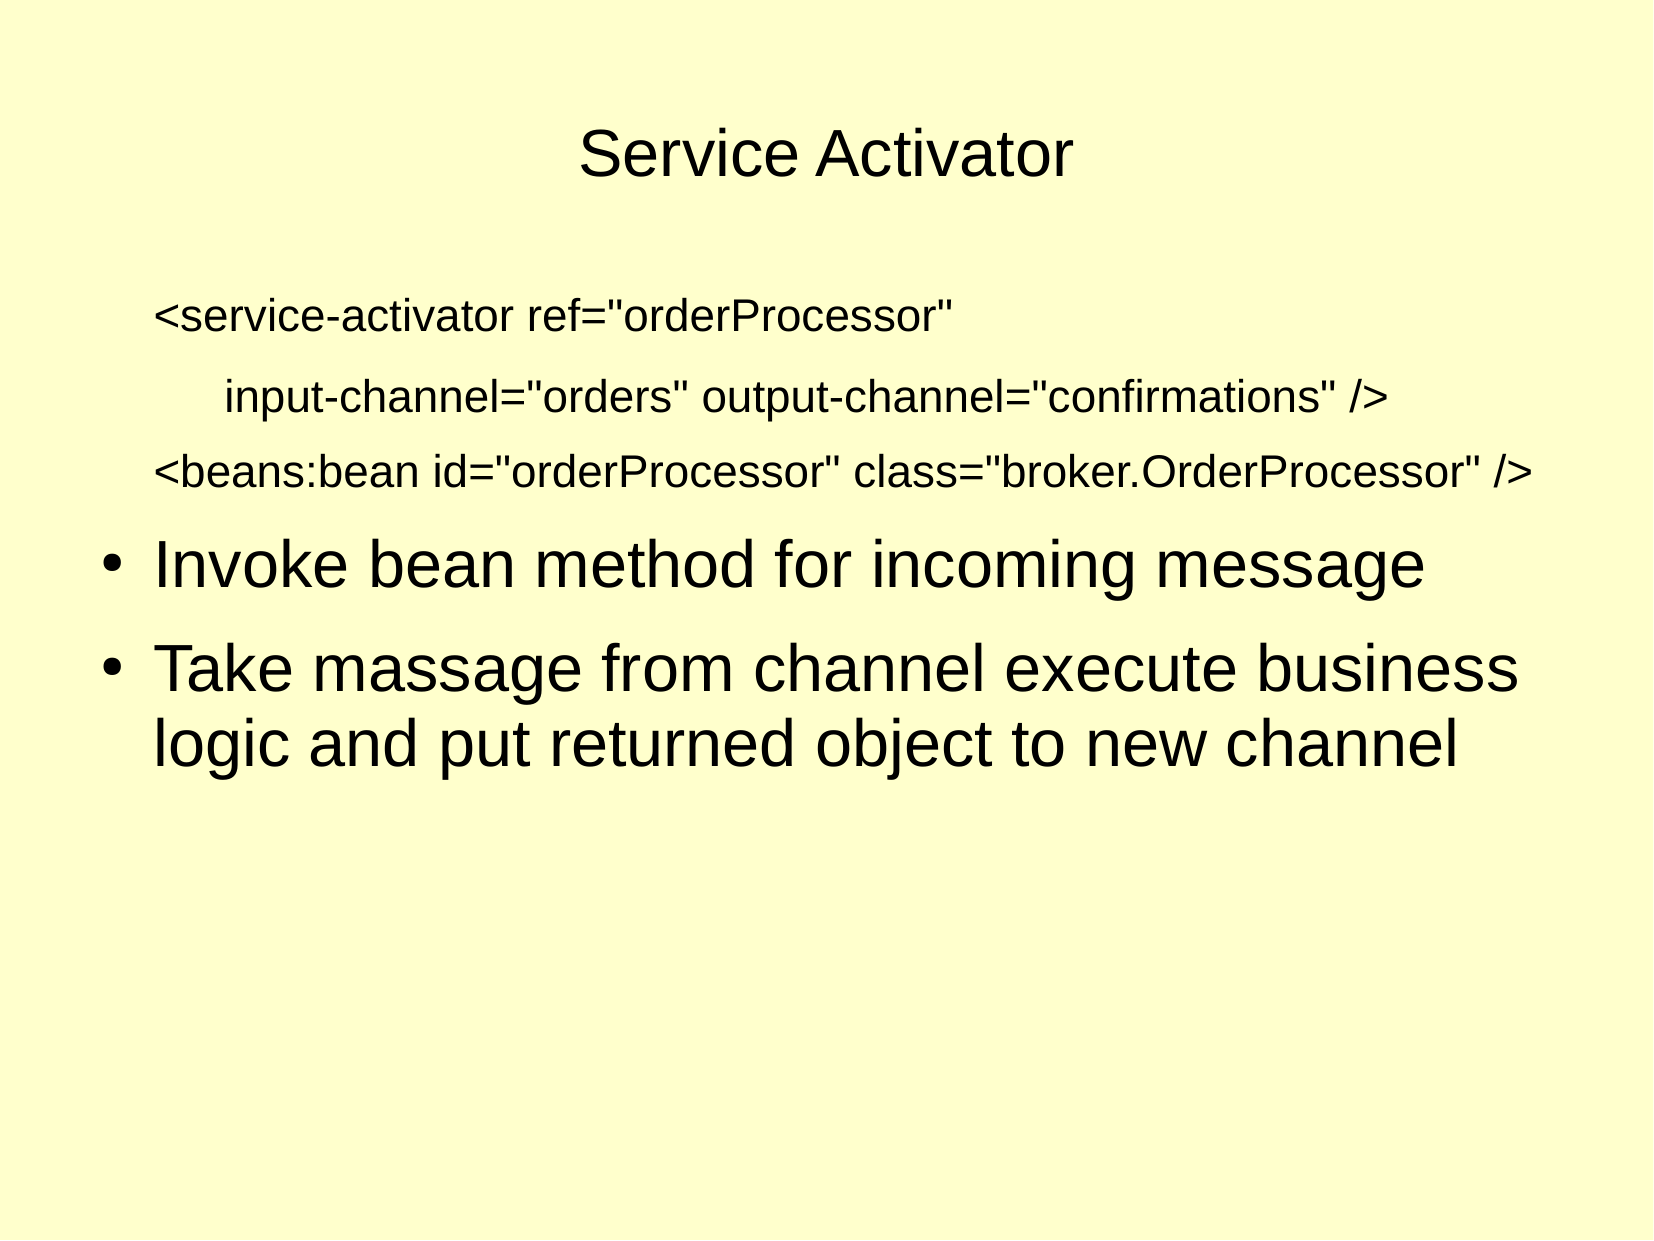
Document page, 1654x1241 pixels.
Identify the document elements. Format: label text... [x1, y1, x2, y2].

list <service-activator ref="orderProcessor" input-channel="orders" output-channel="confirmations" /> <beans:bean id="orderProcessor" class="broker.OrderProcessor" /> Invoke bean method for incoming message Take massage from channel execute business logic and put returned object to new channel [82, 290, 1571, 1109]
title Service Activator [82, 49, 1571, 257]
